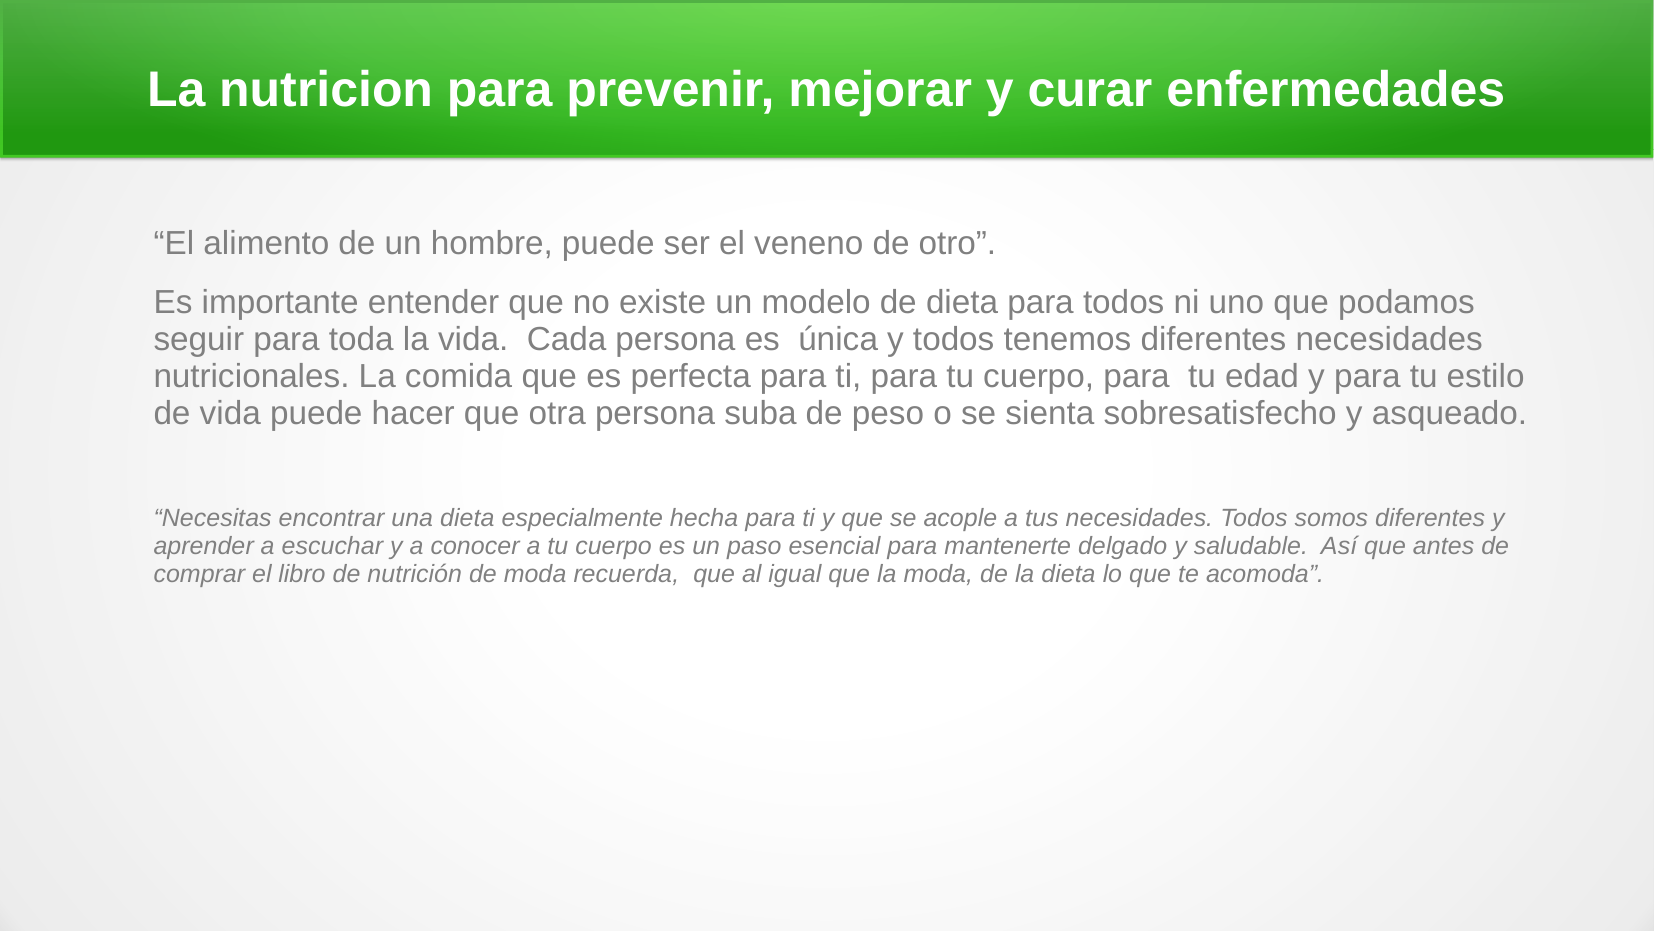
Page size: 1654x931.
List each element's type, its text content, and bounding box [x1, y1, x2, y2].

list “El alimento de un hombre, puede ser el veneno de otro”. Es importante entender que no existe un modelo de dieta para todos ni uno que podamos seguir para toda la vida. Cada persona es única y todos tenemos diferentes necesidades nutricionales. La comida que es perfecta para ti, para tu cuerpo, para tu edad y para tu estilo de vida puede hacer que otra persona suba de peso o se sienta sobresatisfecho y asqueado. “Necesitas encontrar una dieta especialmente hecha para ti y que se acople a tus necesidades. Todos somos diferentes y aprender a escuchar y a conocer a tu cuerpo es un paso esencial para mantenerte delgado y saludable. Así que antes de comprar el libro de nutrición de moda recuerda, que al igual que la moda, de la dieta lo que te acomoda”. [82, 224, 1571, 764]
title La nutricion para prevenir, mejorar y curar enfermedades [82, 35, 1571, 142]
